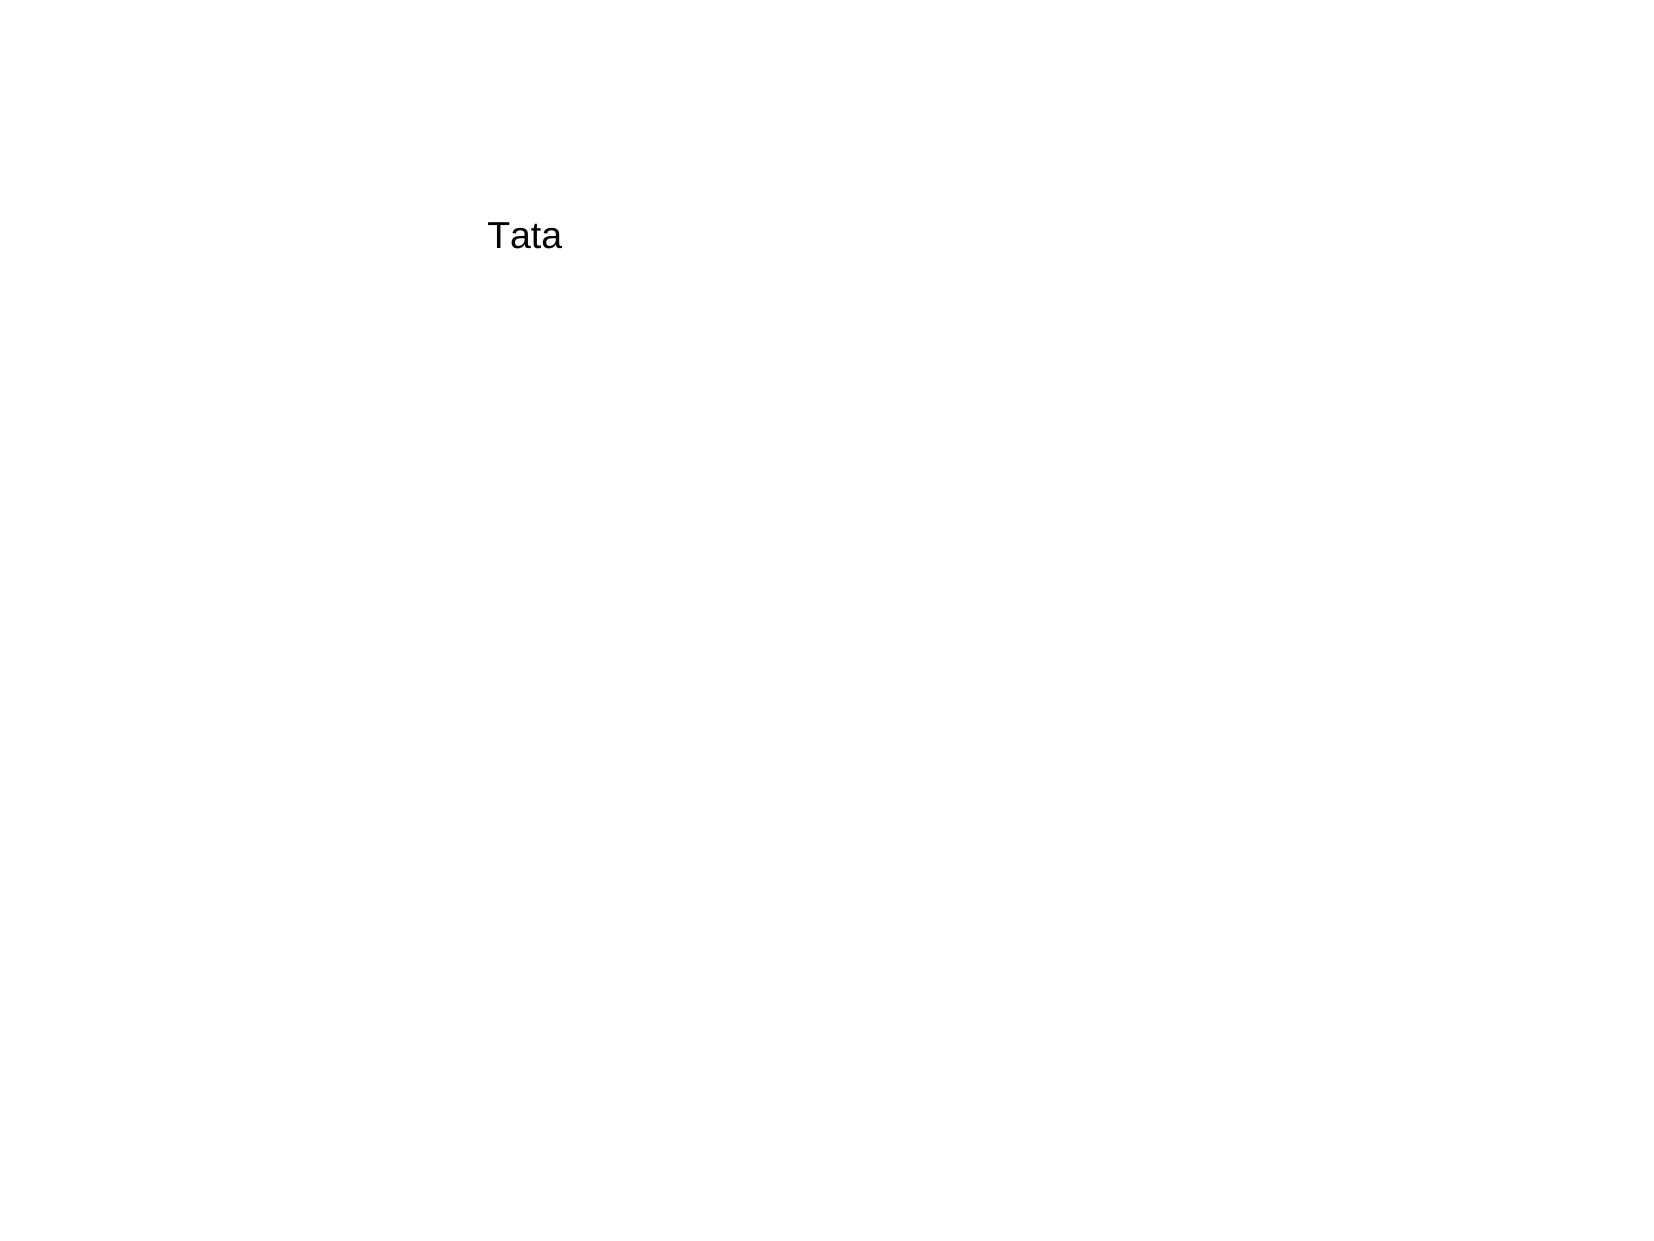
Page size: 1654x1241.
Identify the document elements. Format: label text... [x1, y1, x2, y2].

text_box Tata [472, 206, 1270, 264]
